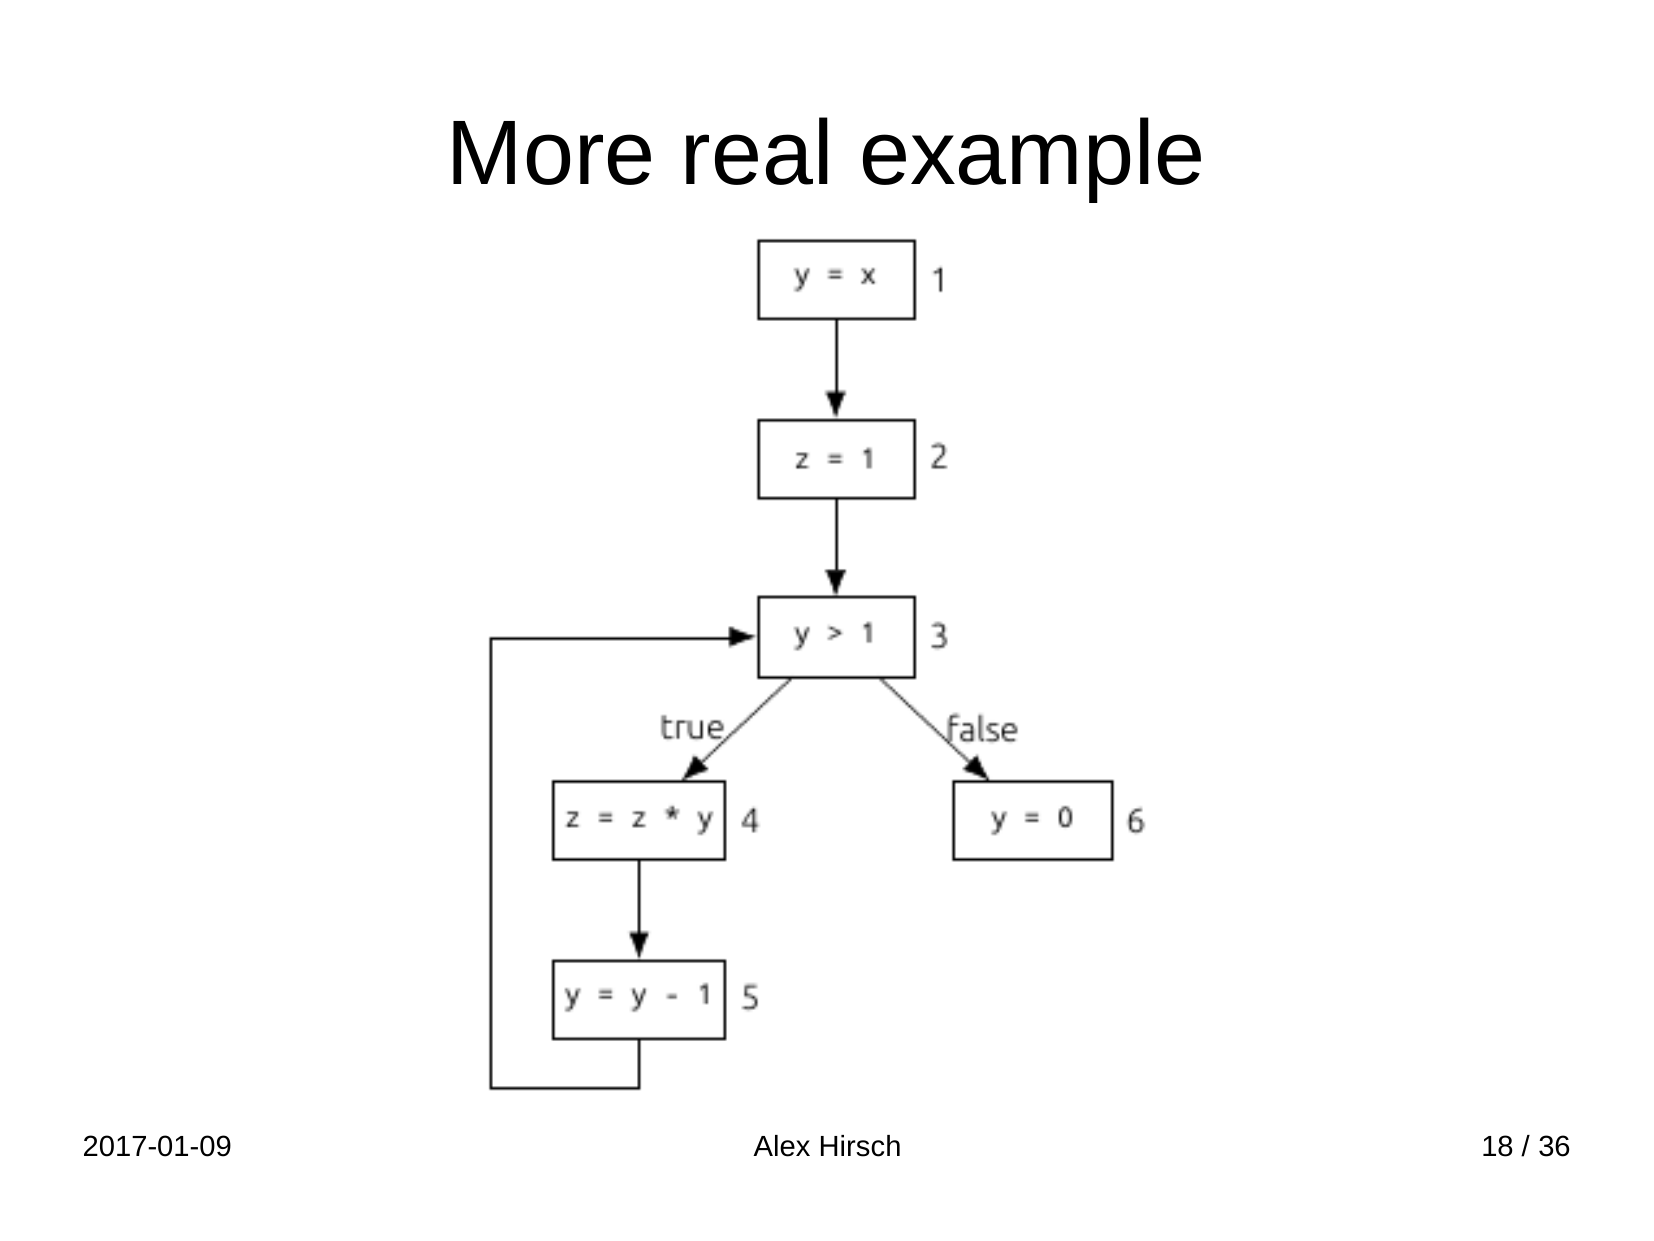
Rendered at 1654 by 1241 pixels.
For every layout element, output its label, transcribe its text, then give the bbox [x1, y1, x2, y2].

picture [480, 217, 1156, 1106]
title More real example [82, 49, 1571, 257]
